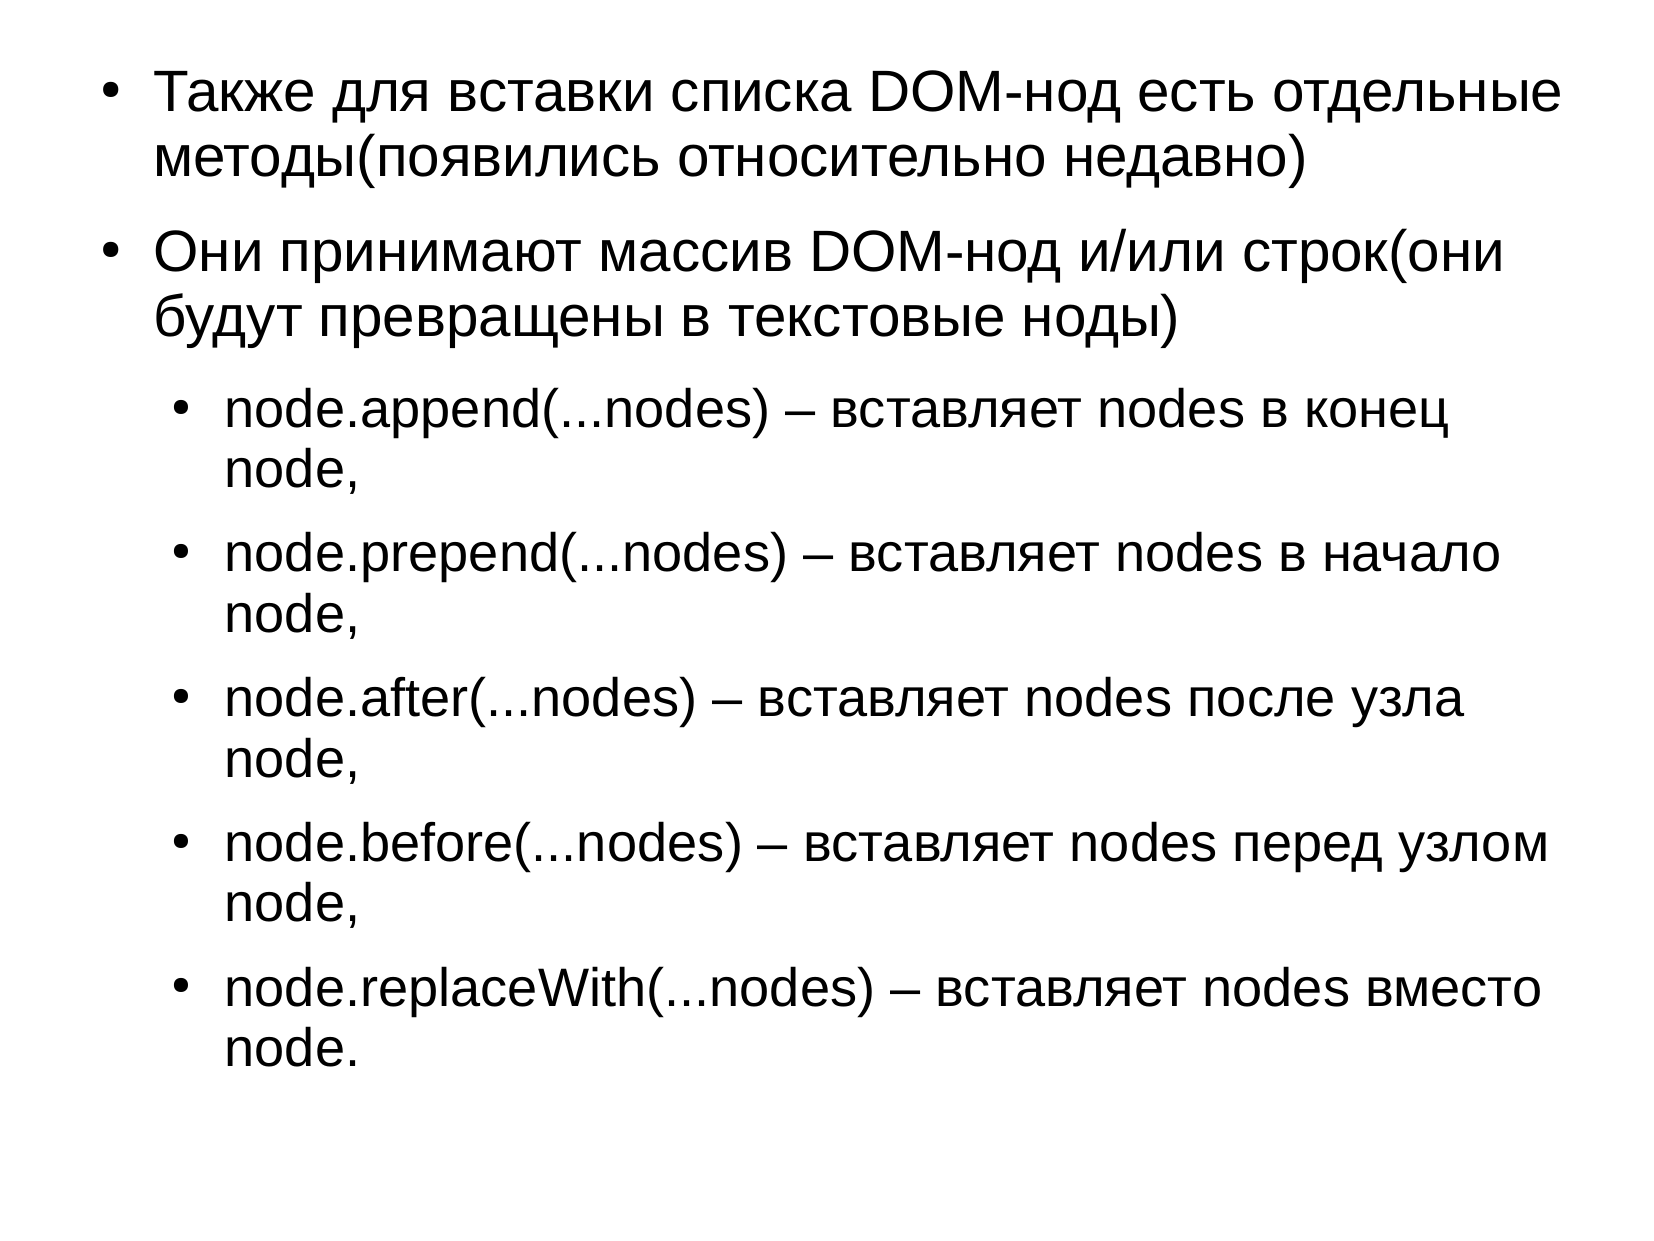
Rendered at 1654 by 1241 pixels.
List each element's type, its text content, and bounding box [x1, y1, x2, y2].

list Также для вставки списка DOM-нод есть отдельные методы(появились относительно недавно) Они принимают массив DOM-нод и/или строк(они будут превращены в текстовые ноды) node.append(...nodes) – вставляет nodes в конец node, node.prepend(...nodes) – вставляет nodes в начало node, node.after(...nodes) – вставляет nodes после узла node, node.before(...nodes) – вставляет nodes перед узлом node, node.replaceWith(...nodes) – вставляет nodes вместо node. [82, 59, 1571, 1109]
